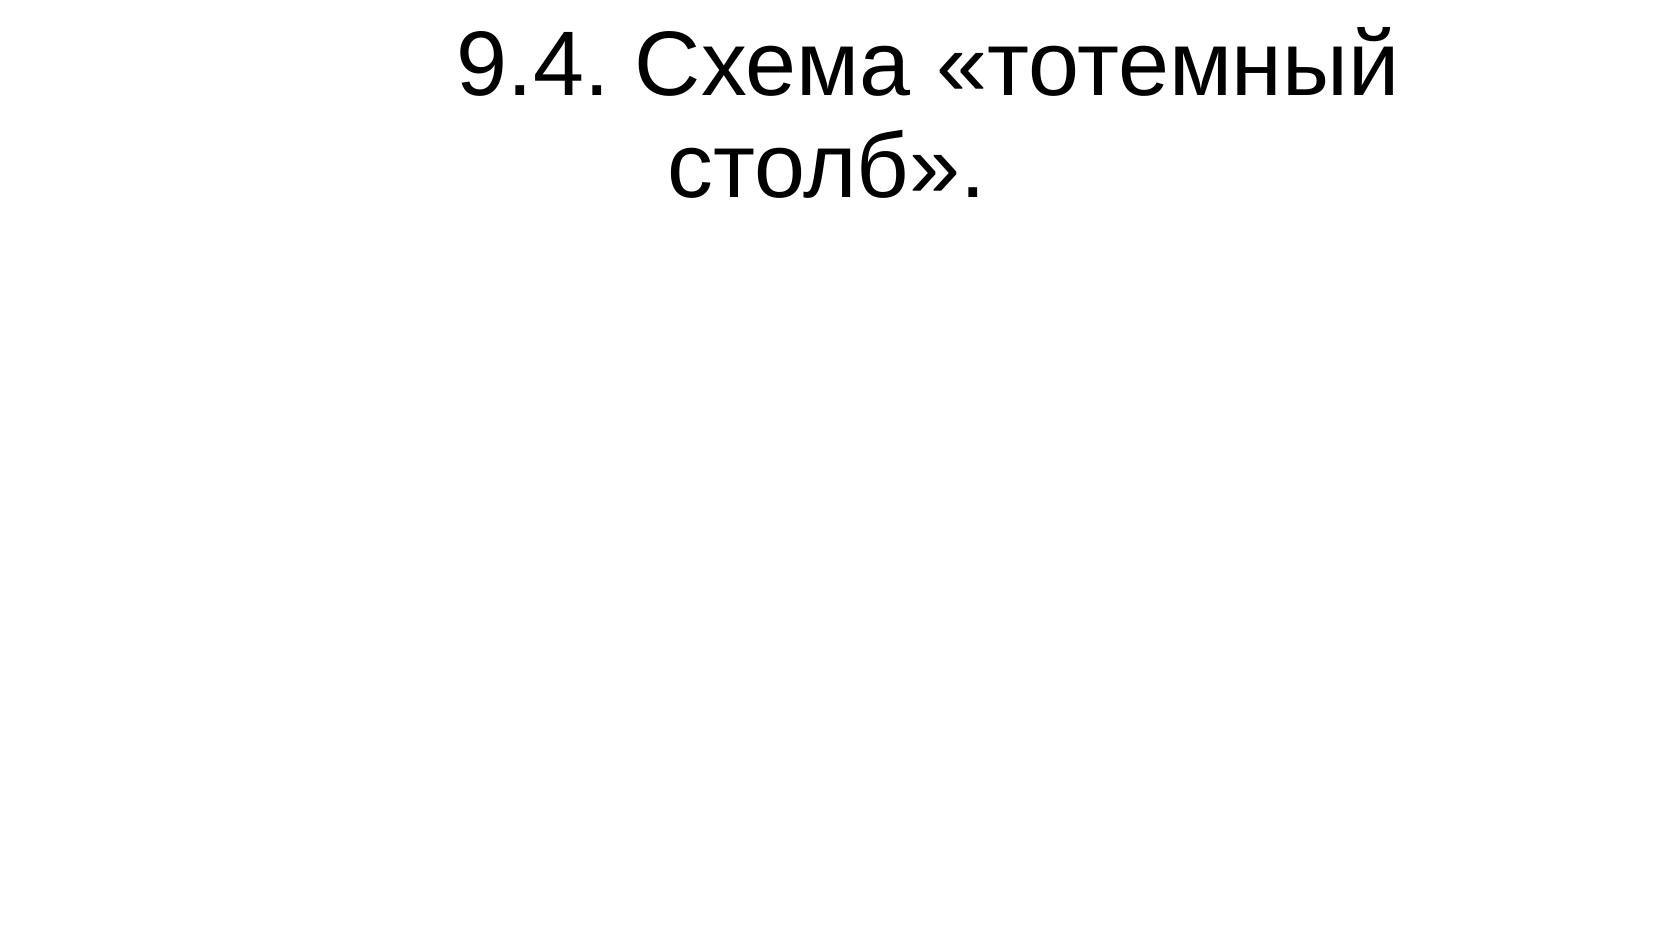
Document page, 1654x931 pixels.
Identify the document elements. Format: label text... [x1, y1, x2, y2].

title 9.4. Схема «тотемный столб». [82, 12, 1571, 218]
